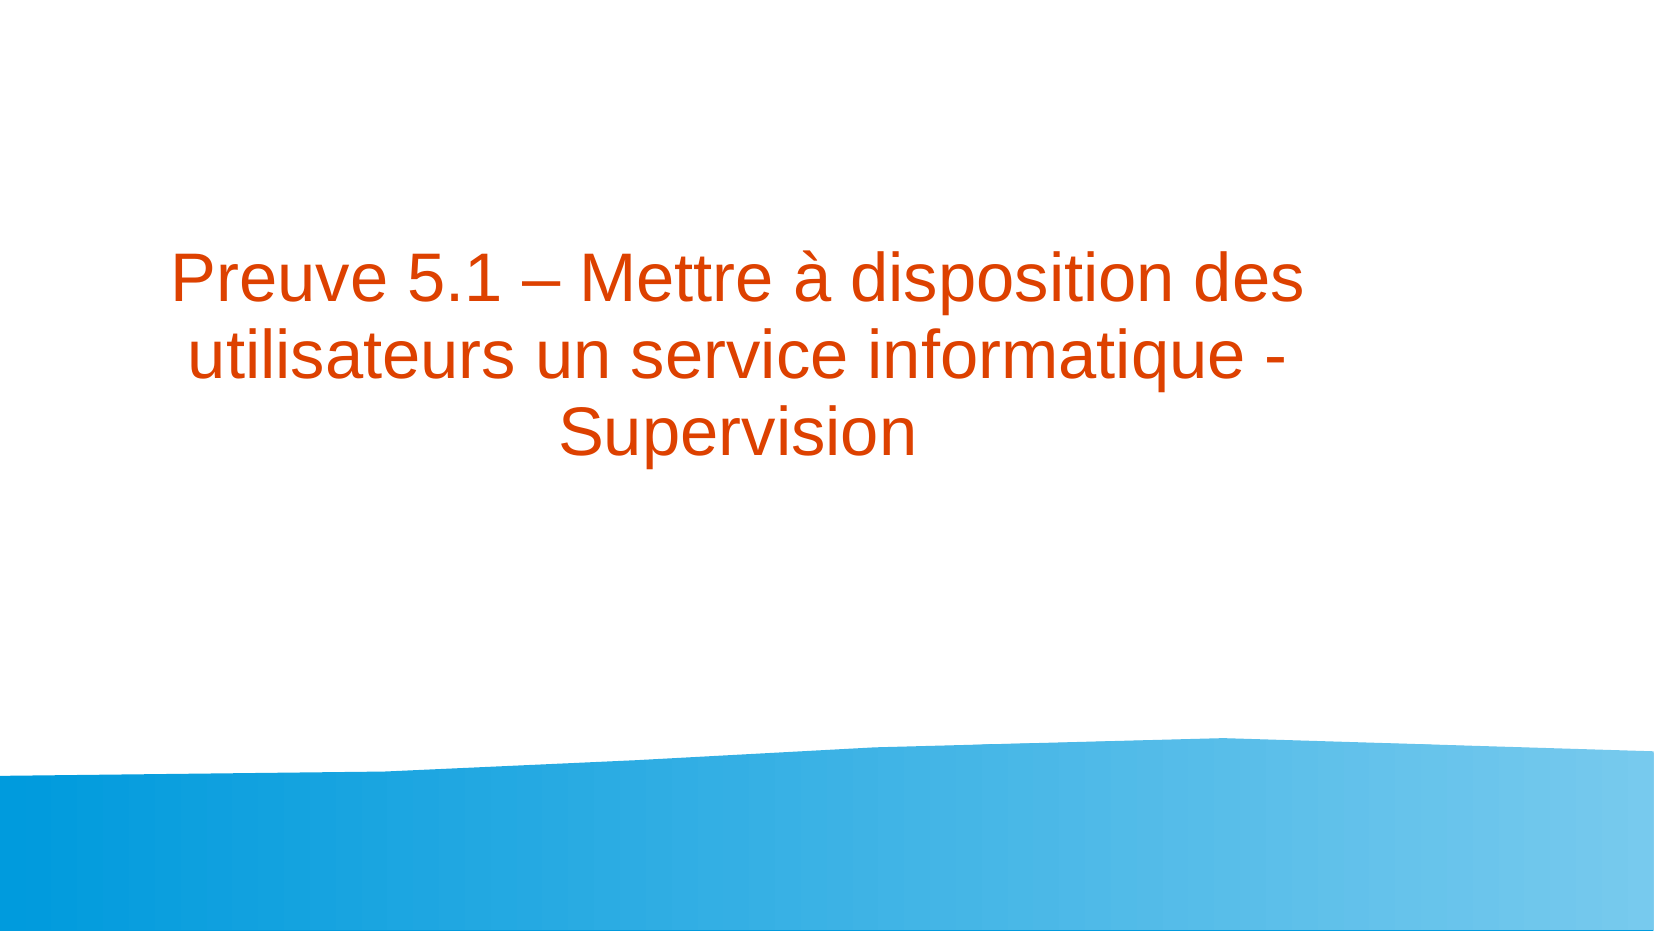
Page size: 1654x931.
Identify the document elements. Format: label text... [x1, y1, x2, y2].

title Preuve 5.1 – Mettre à disposition des utilisateurs un service informatique - Supervision [0, 239, 1477, 470]
